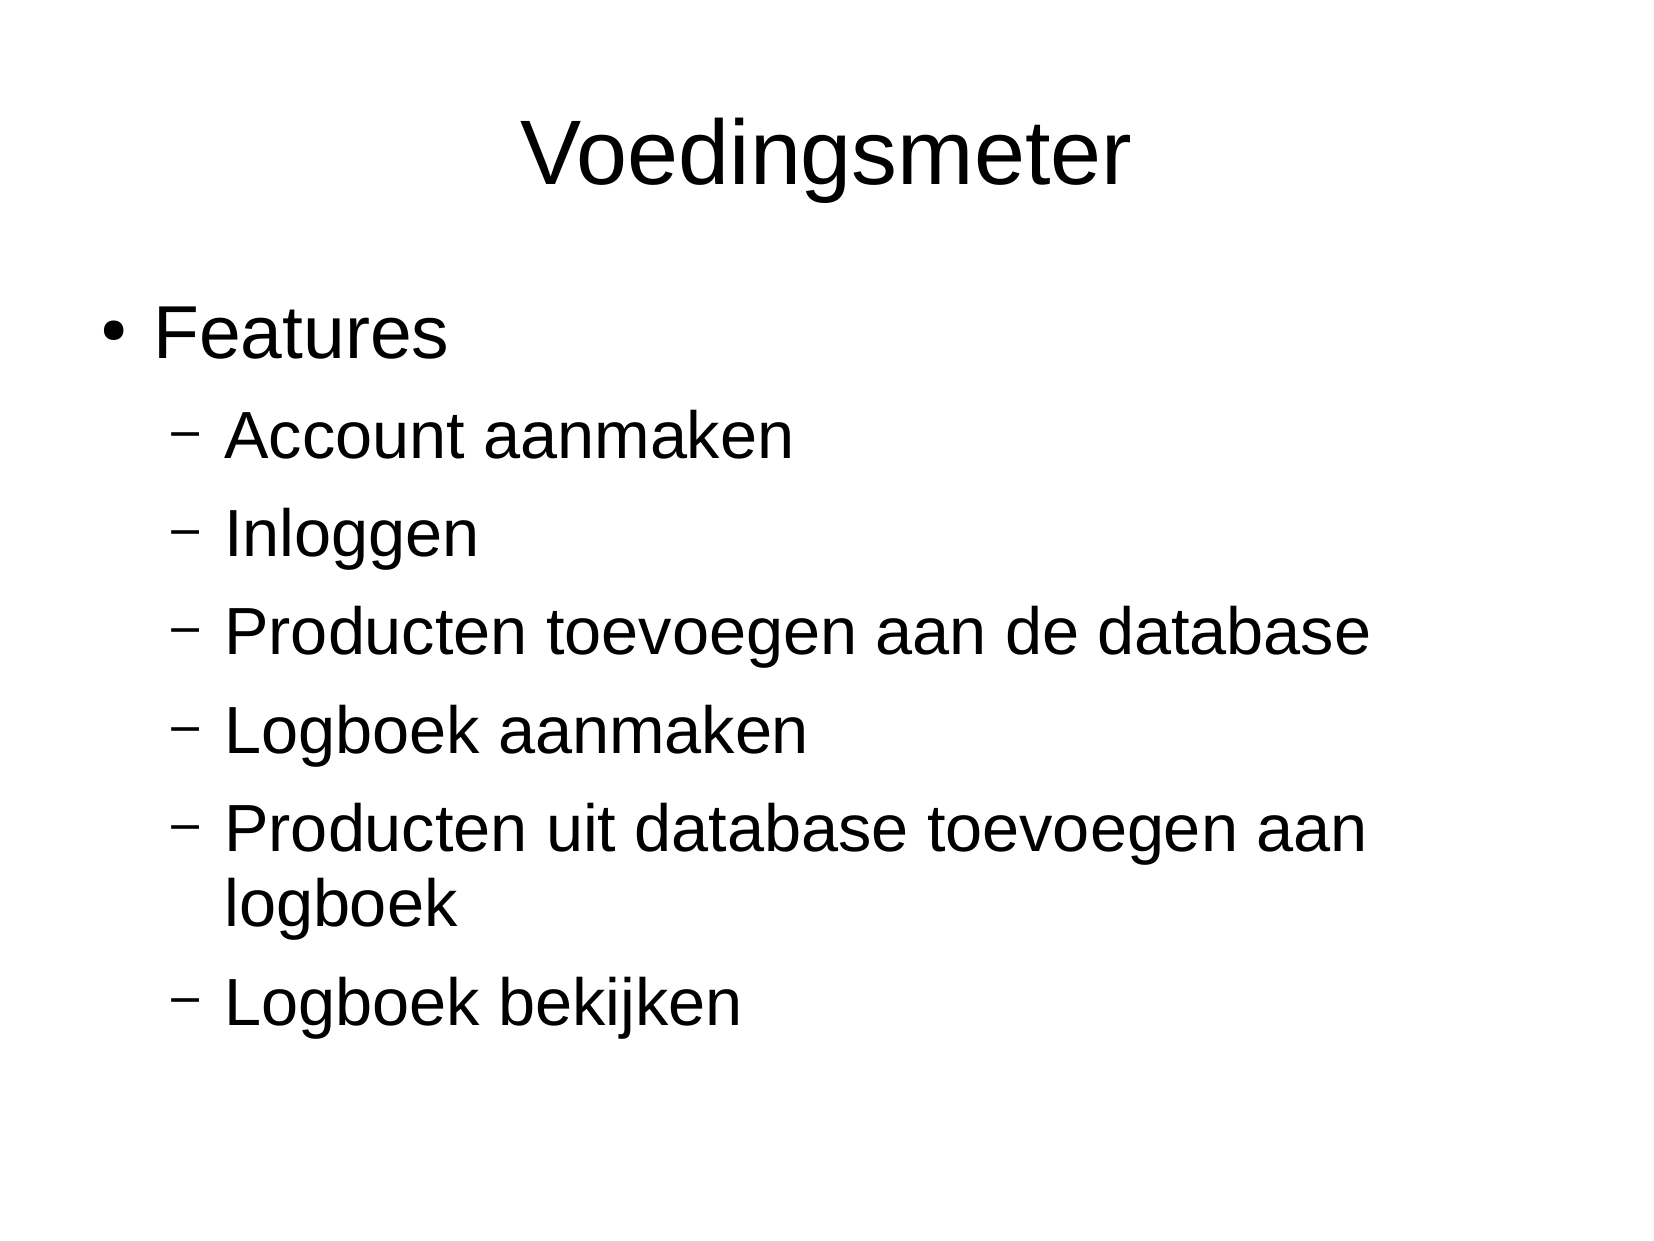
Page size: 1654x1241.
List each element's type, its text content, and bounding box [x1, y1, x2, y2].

title Voedingsmeter [82, 49, 1571, 257]
list Features Account aanmaken Inloggen Producten toevoegen aan de database Logboek aanmaken Producten uit database toevoegen aan logboek Logboek bekijken [82, 290, 1571, 1217]
